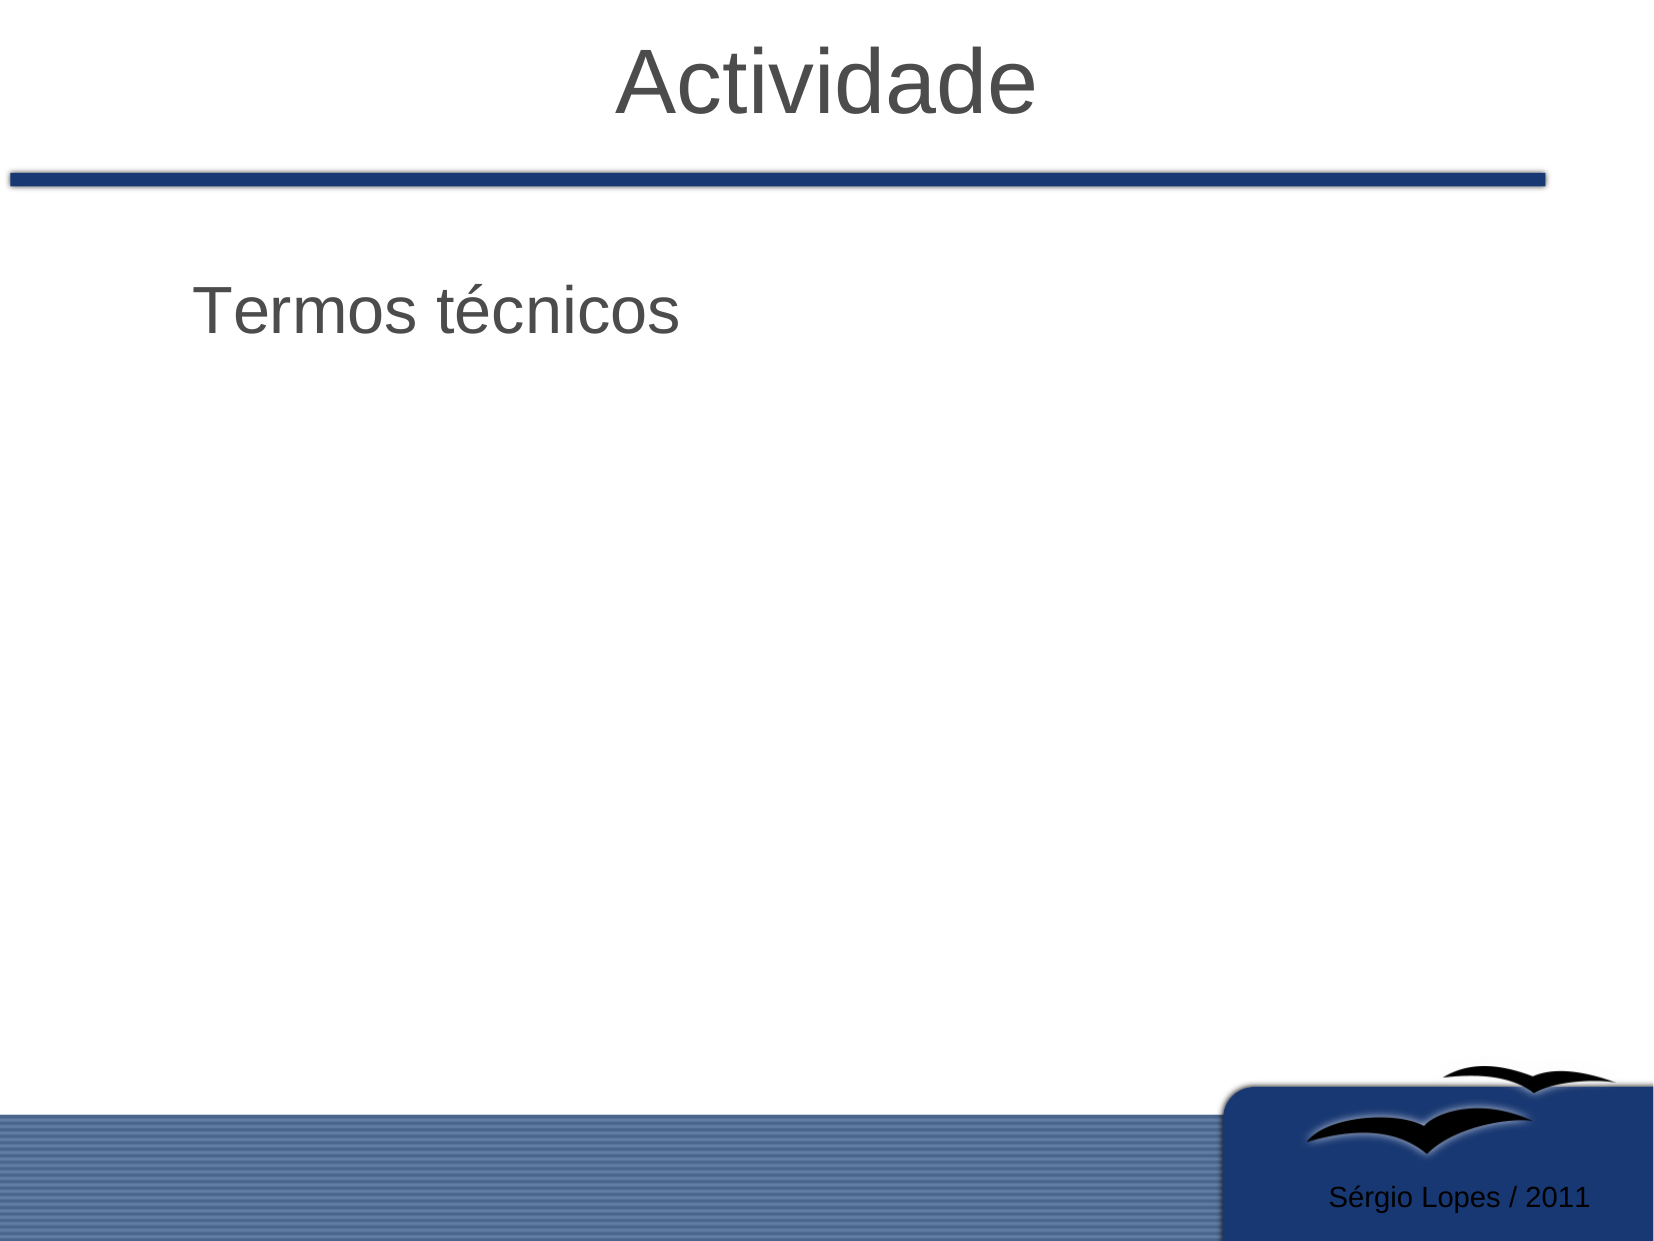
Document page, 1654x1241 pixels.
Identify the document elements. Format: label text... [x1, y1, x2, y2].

text_box Sérgio Lopes / 2011 [1328, 1181, 1588, 1214]
title Actividade [121, 0, 1534, 164]
list Termos técnicos [121, 273, 1534, 1056]
picture [0, 0, 1654, 1241]
